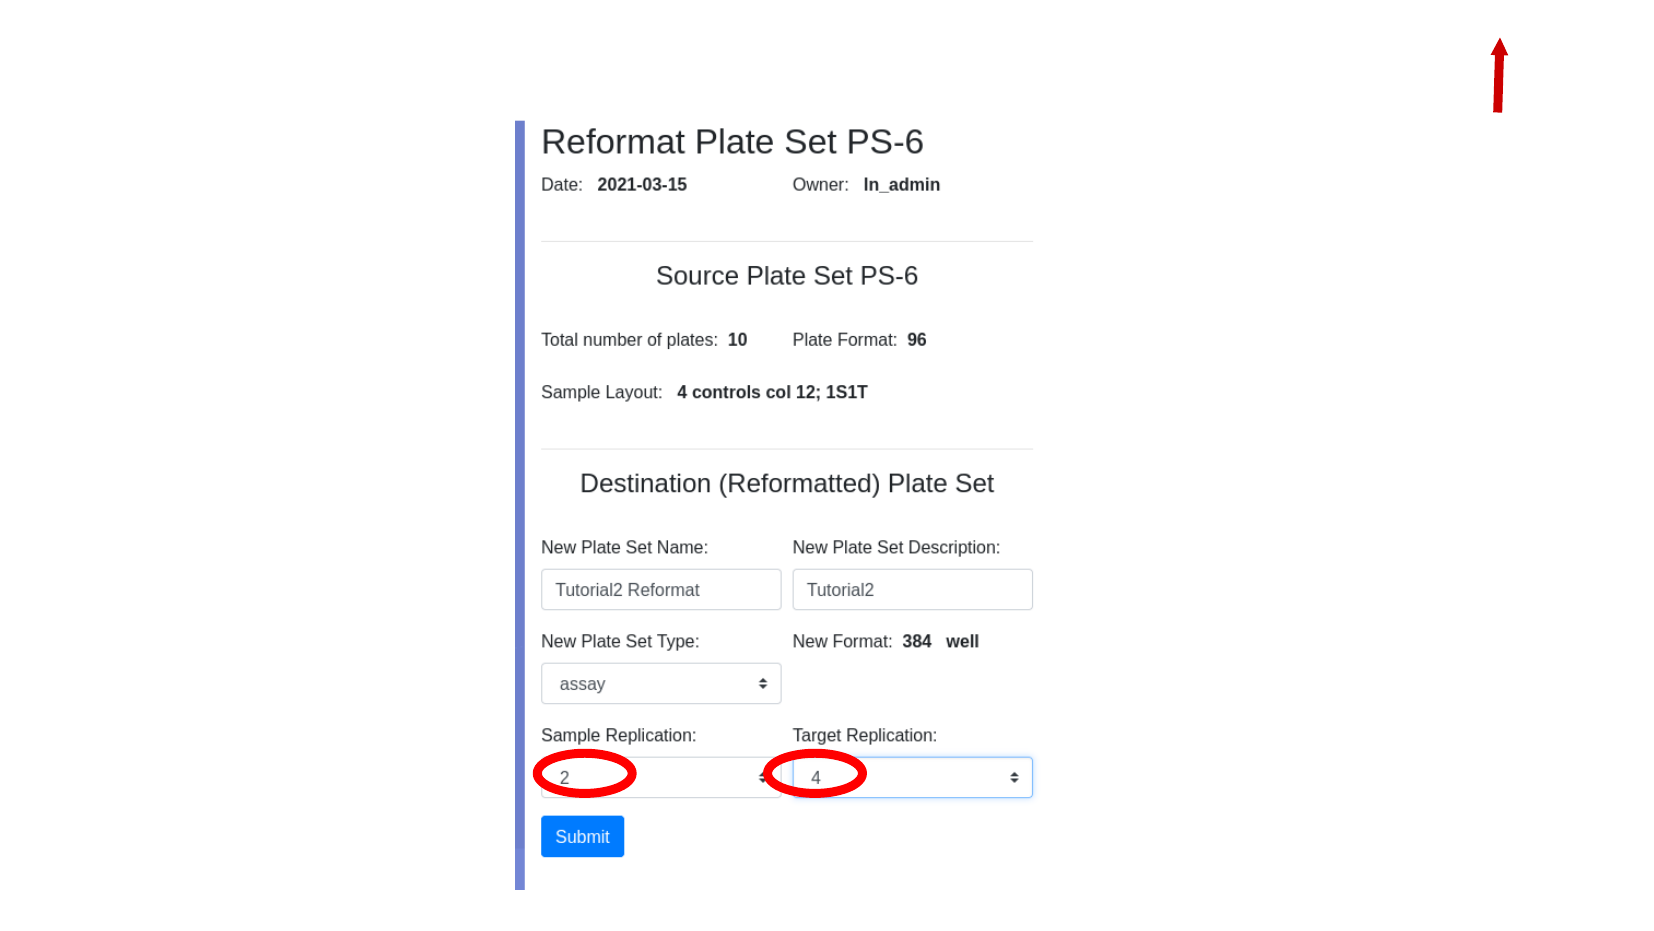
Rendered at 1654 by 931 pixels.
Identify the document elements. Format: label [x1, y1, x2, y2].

picture [515, 112, 1055, 890]
